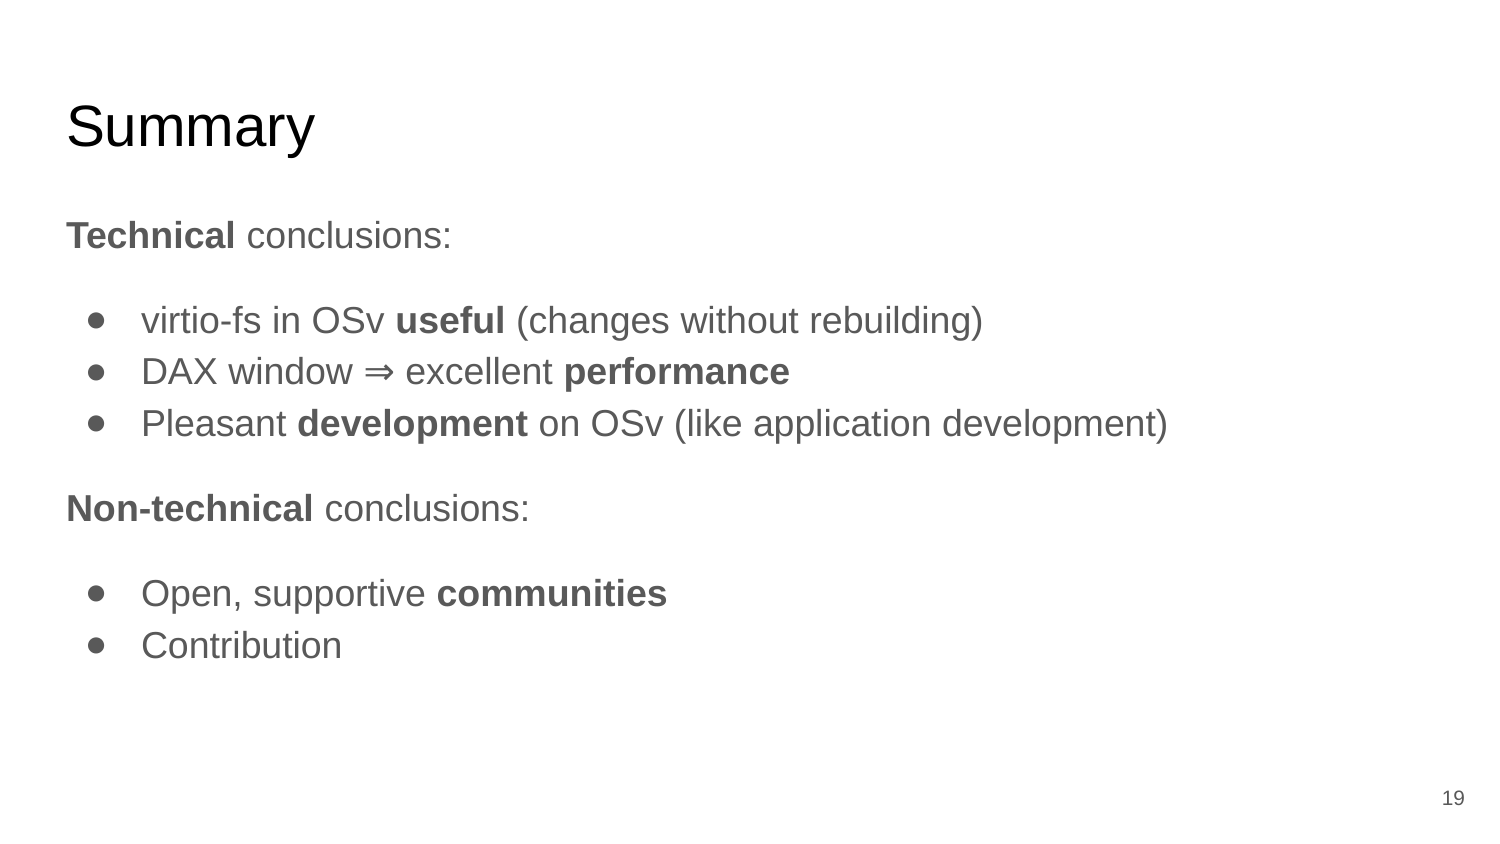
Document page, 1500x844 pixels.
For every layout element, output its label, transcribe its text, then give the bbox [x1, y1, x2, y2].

list Technical conclusions: virtio-fs in OSv useful (changes without rebuilding) DAX window ⇒ excellent performance Pleasant development on OSv (like application development) Non-technical conclusions: Open, supportive communities Contribution [51, 189, 1449, 750]
title Summary [51, 72, 1449, 167]
slide_number <number> [1389, 764, 1480, 830]
